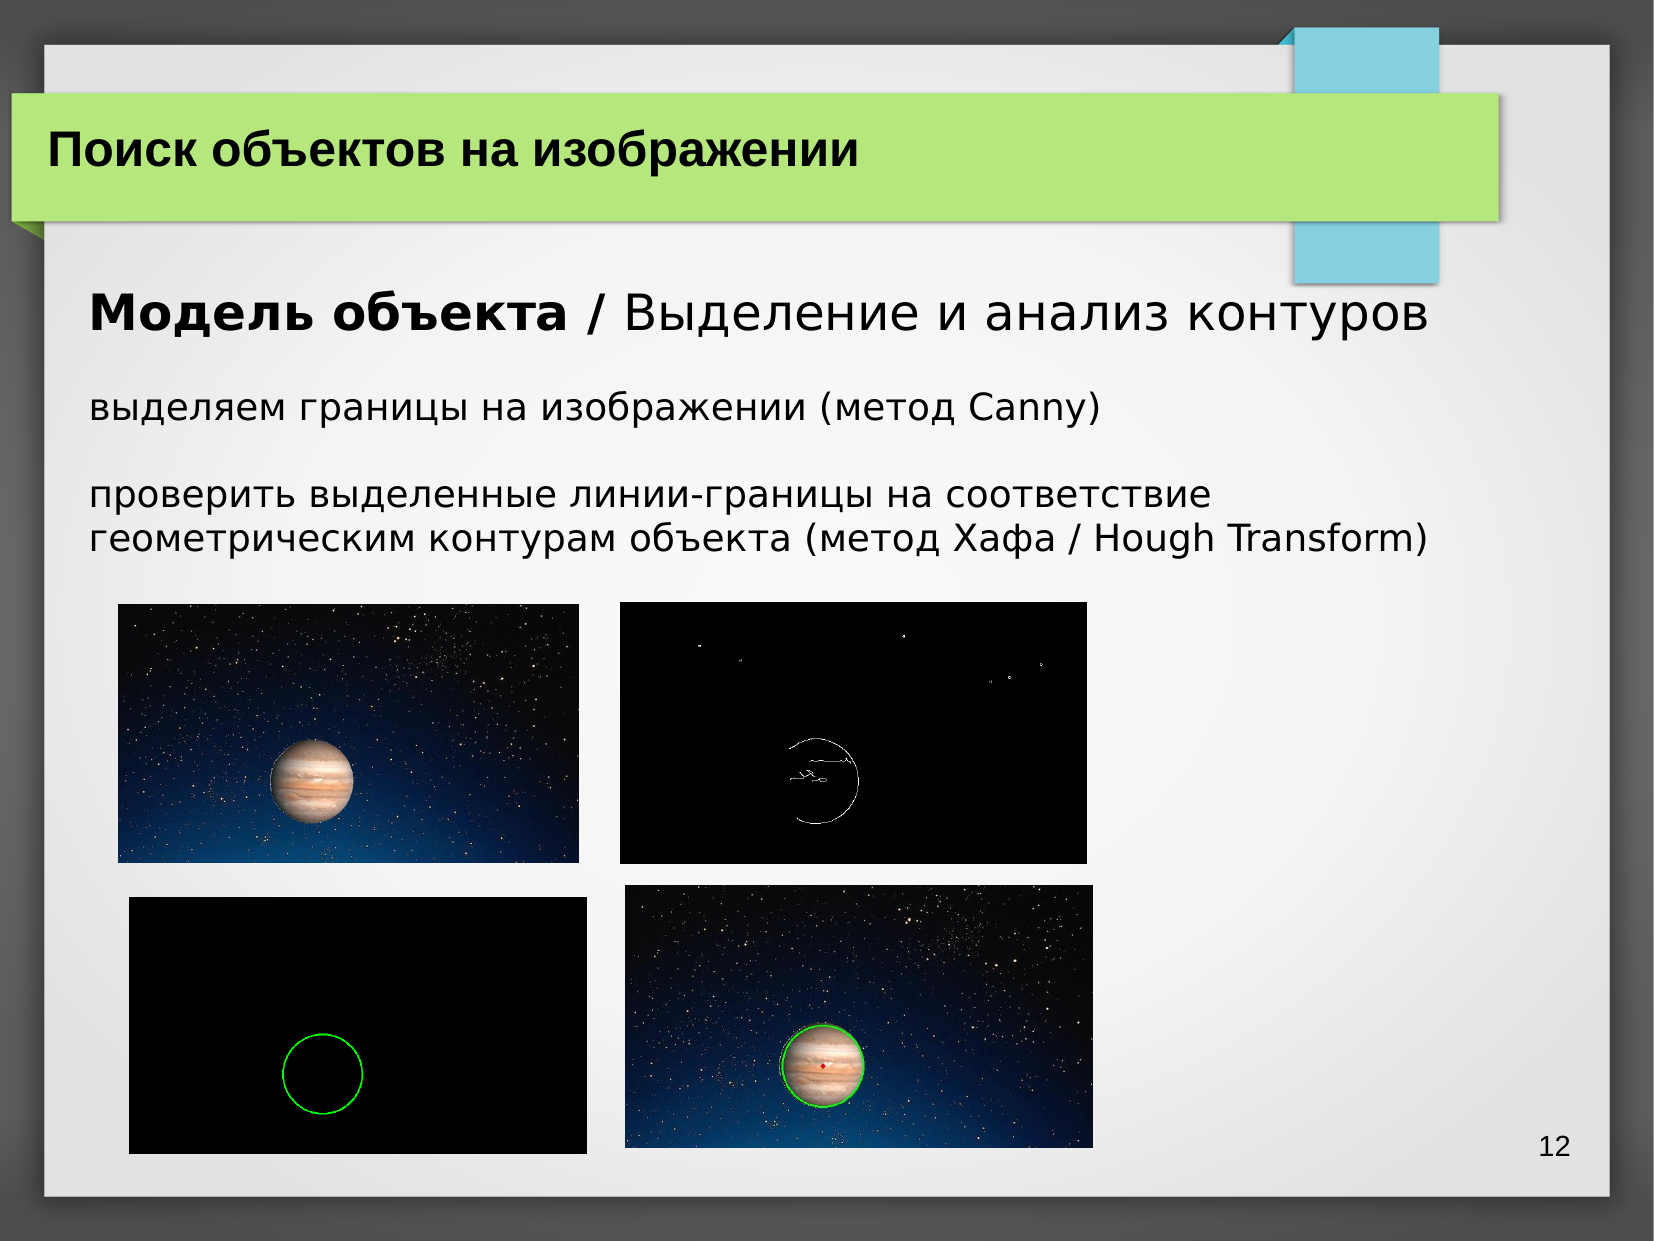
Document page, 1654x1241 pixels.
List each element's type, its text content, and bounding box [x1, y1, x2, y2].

title Поиск объектов на изображении [47, 120, 1004, 177]
picture [0, 0, 1654, 1241]
text_box Модель объекта / Выделение и анализ контуров выделяем границы на изображении (метод Canny) проверить выделенные линии-границы на соответствие геометрическим контурам объекта (метод Хафа / Hough Transform) [73, 276, 1560, 603]
